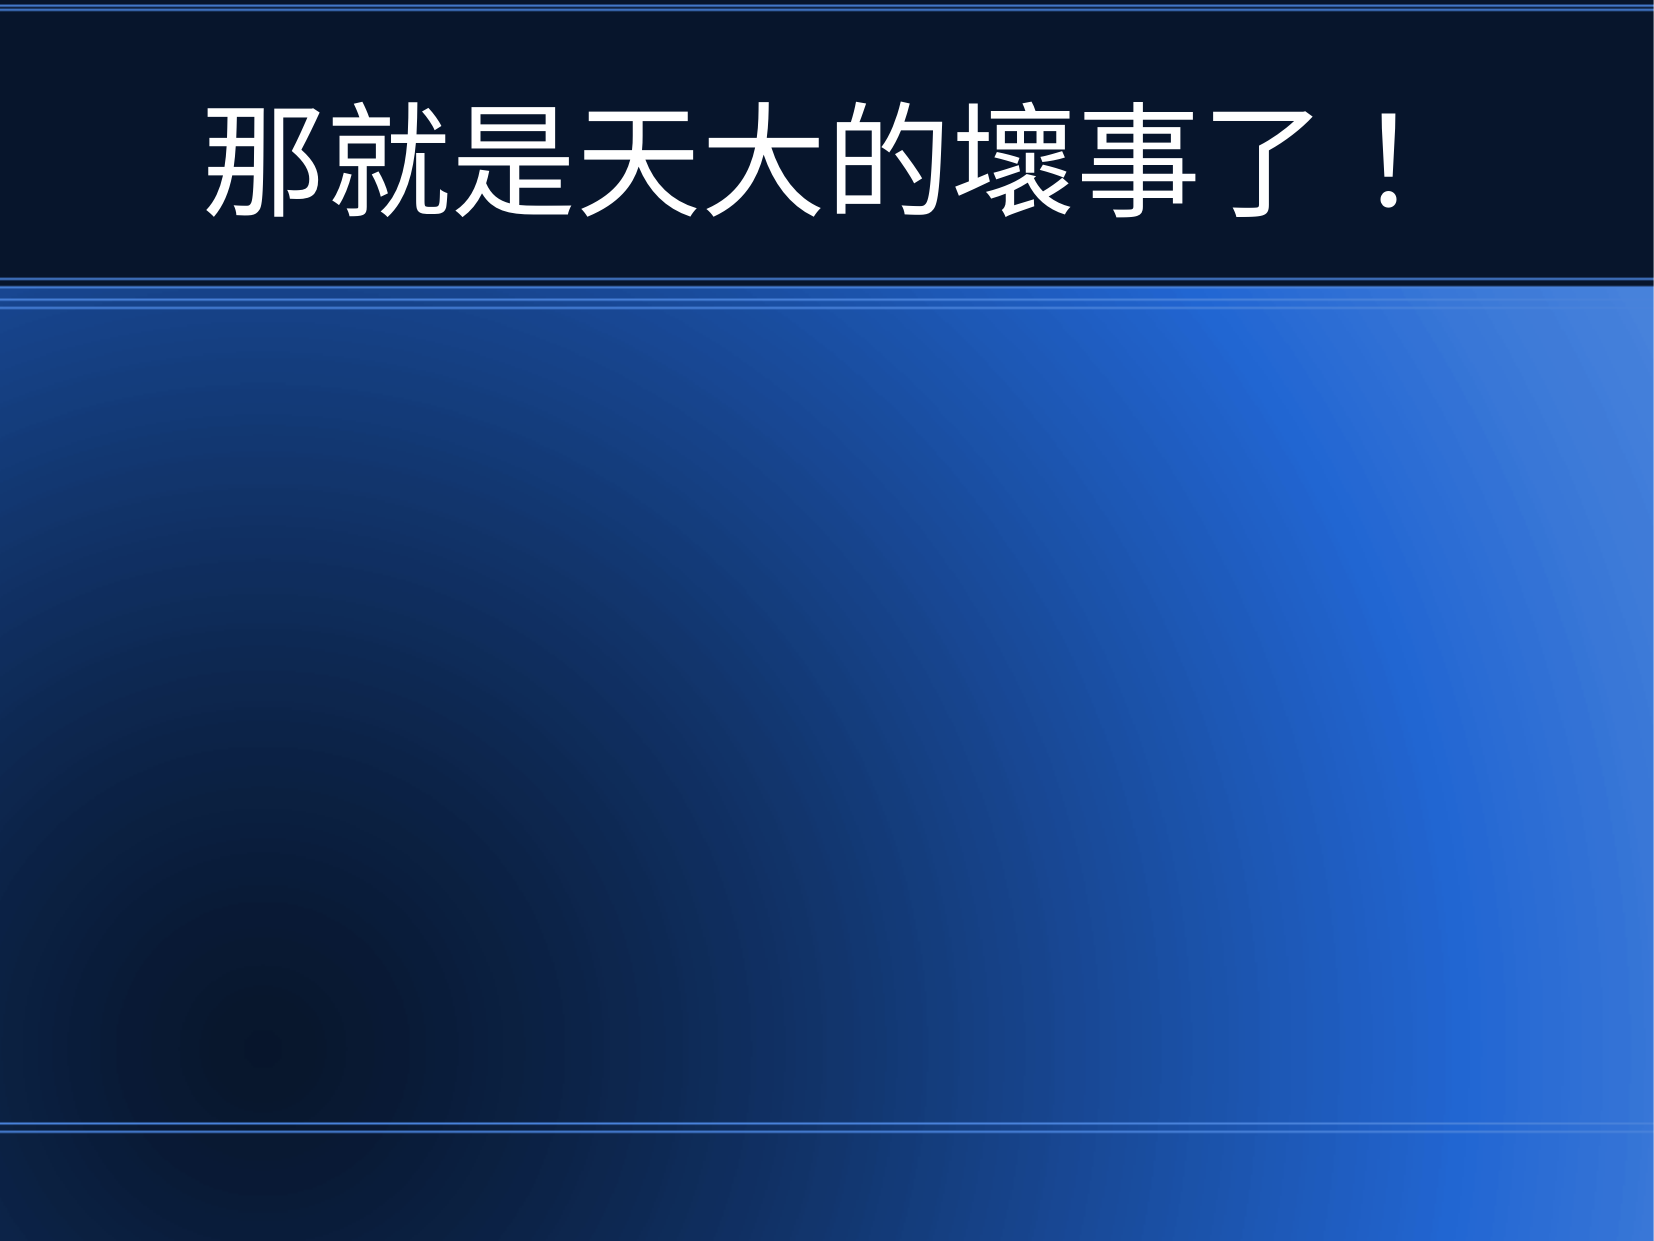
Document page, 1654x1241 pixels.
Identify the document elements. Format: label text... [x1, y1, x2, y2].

title 那就是天大的壞事了！ [82, 49, 1571, 257]
picture [0, 0, 1654, 1241]
